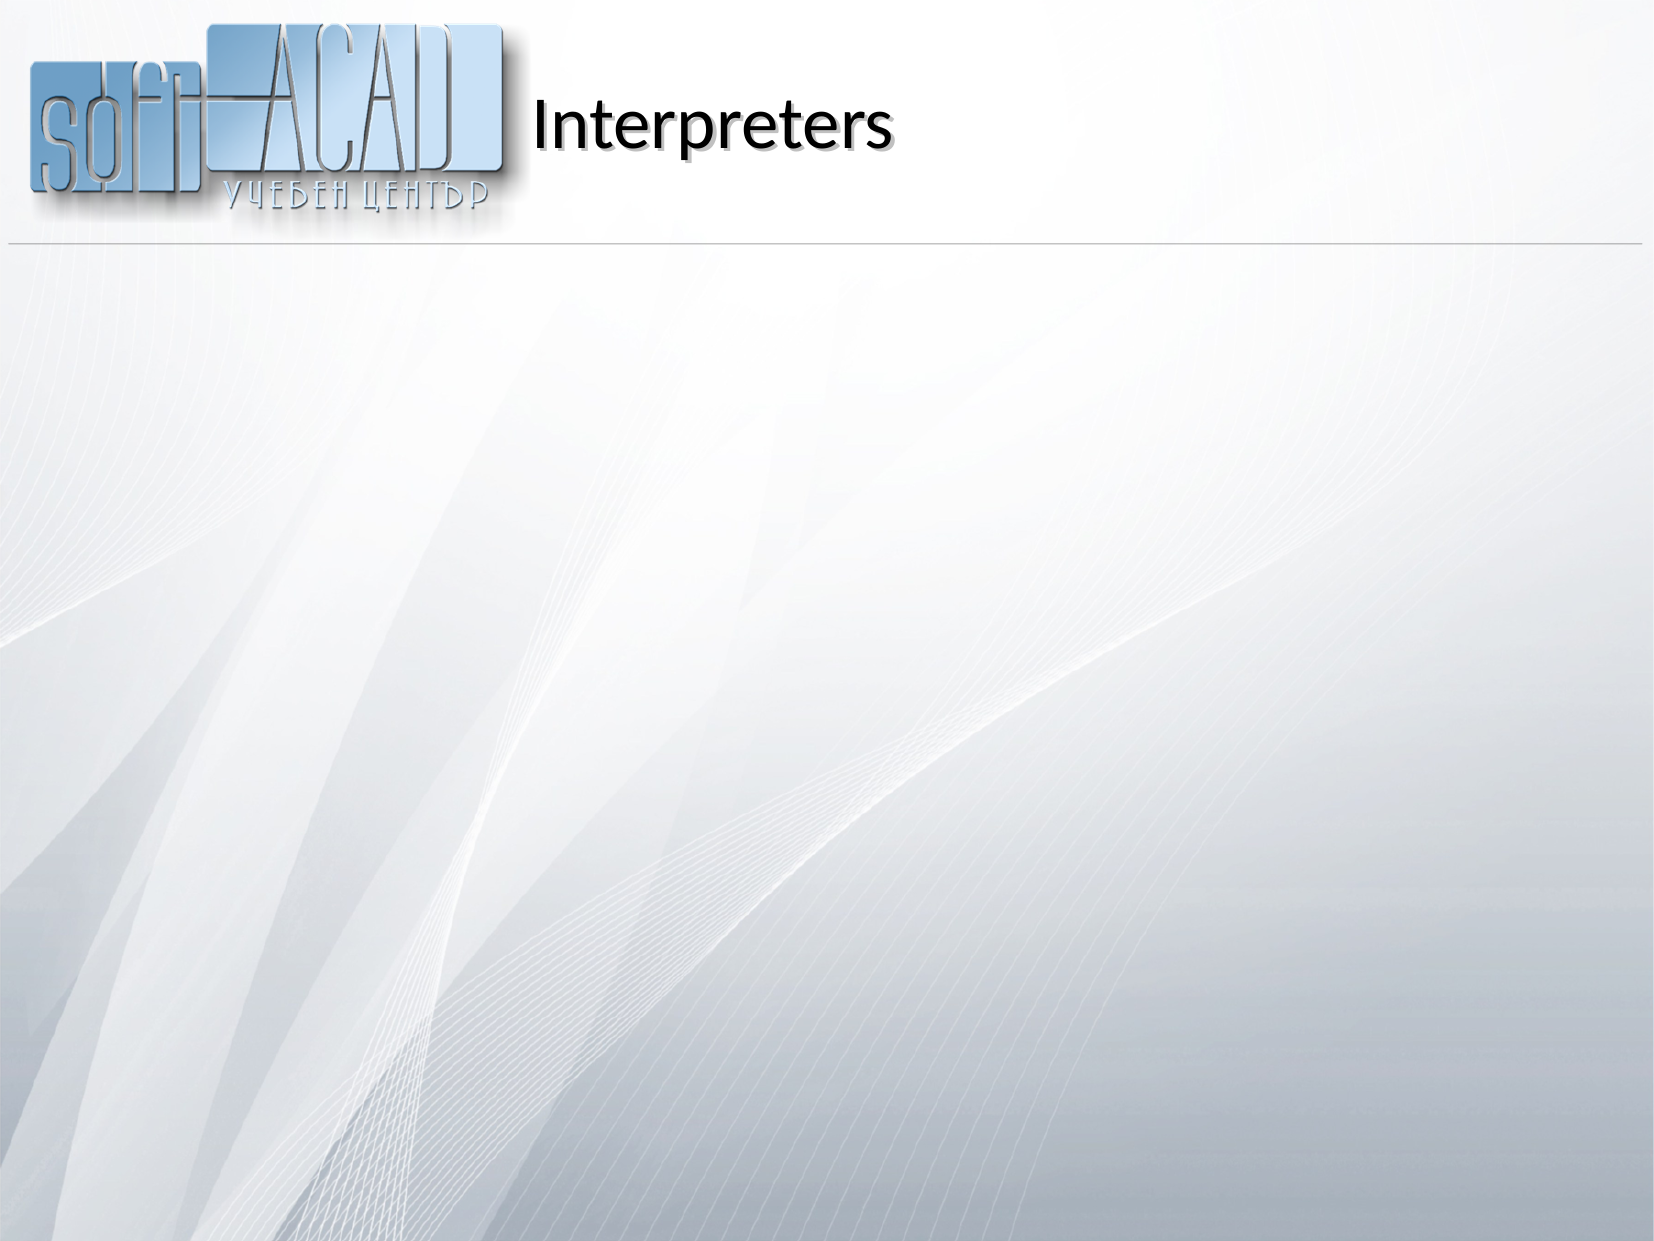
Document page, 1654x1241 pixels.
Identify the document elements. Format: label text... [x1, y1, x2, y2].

title Interpreters [531, 0, 1571, 237]
